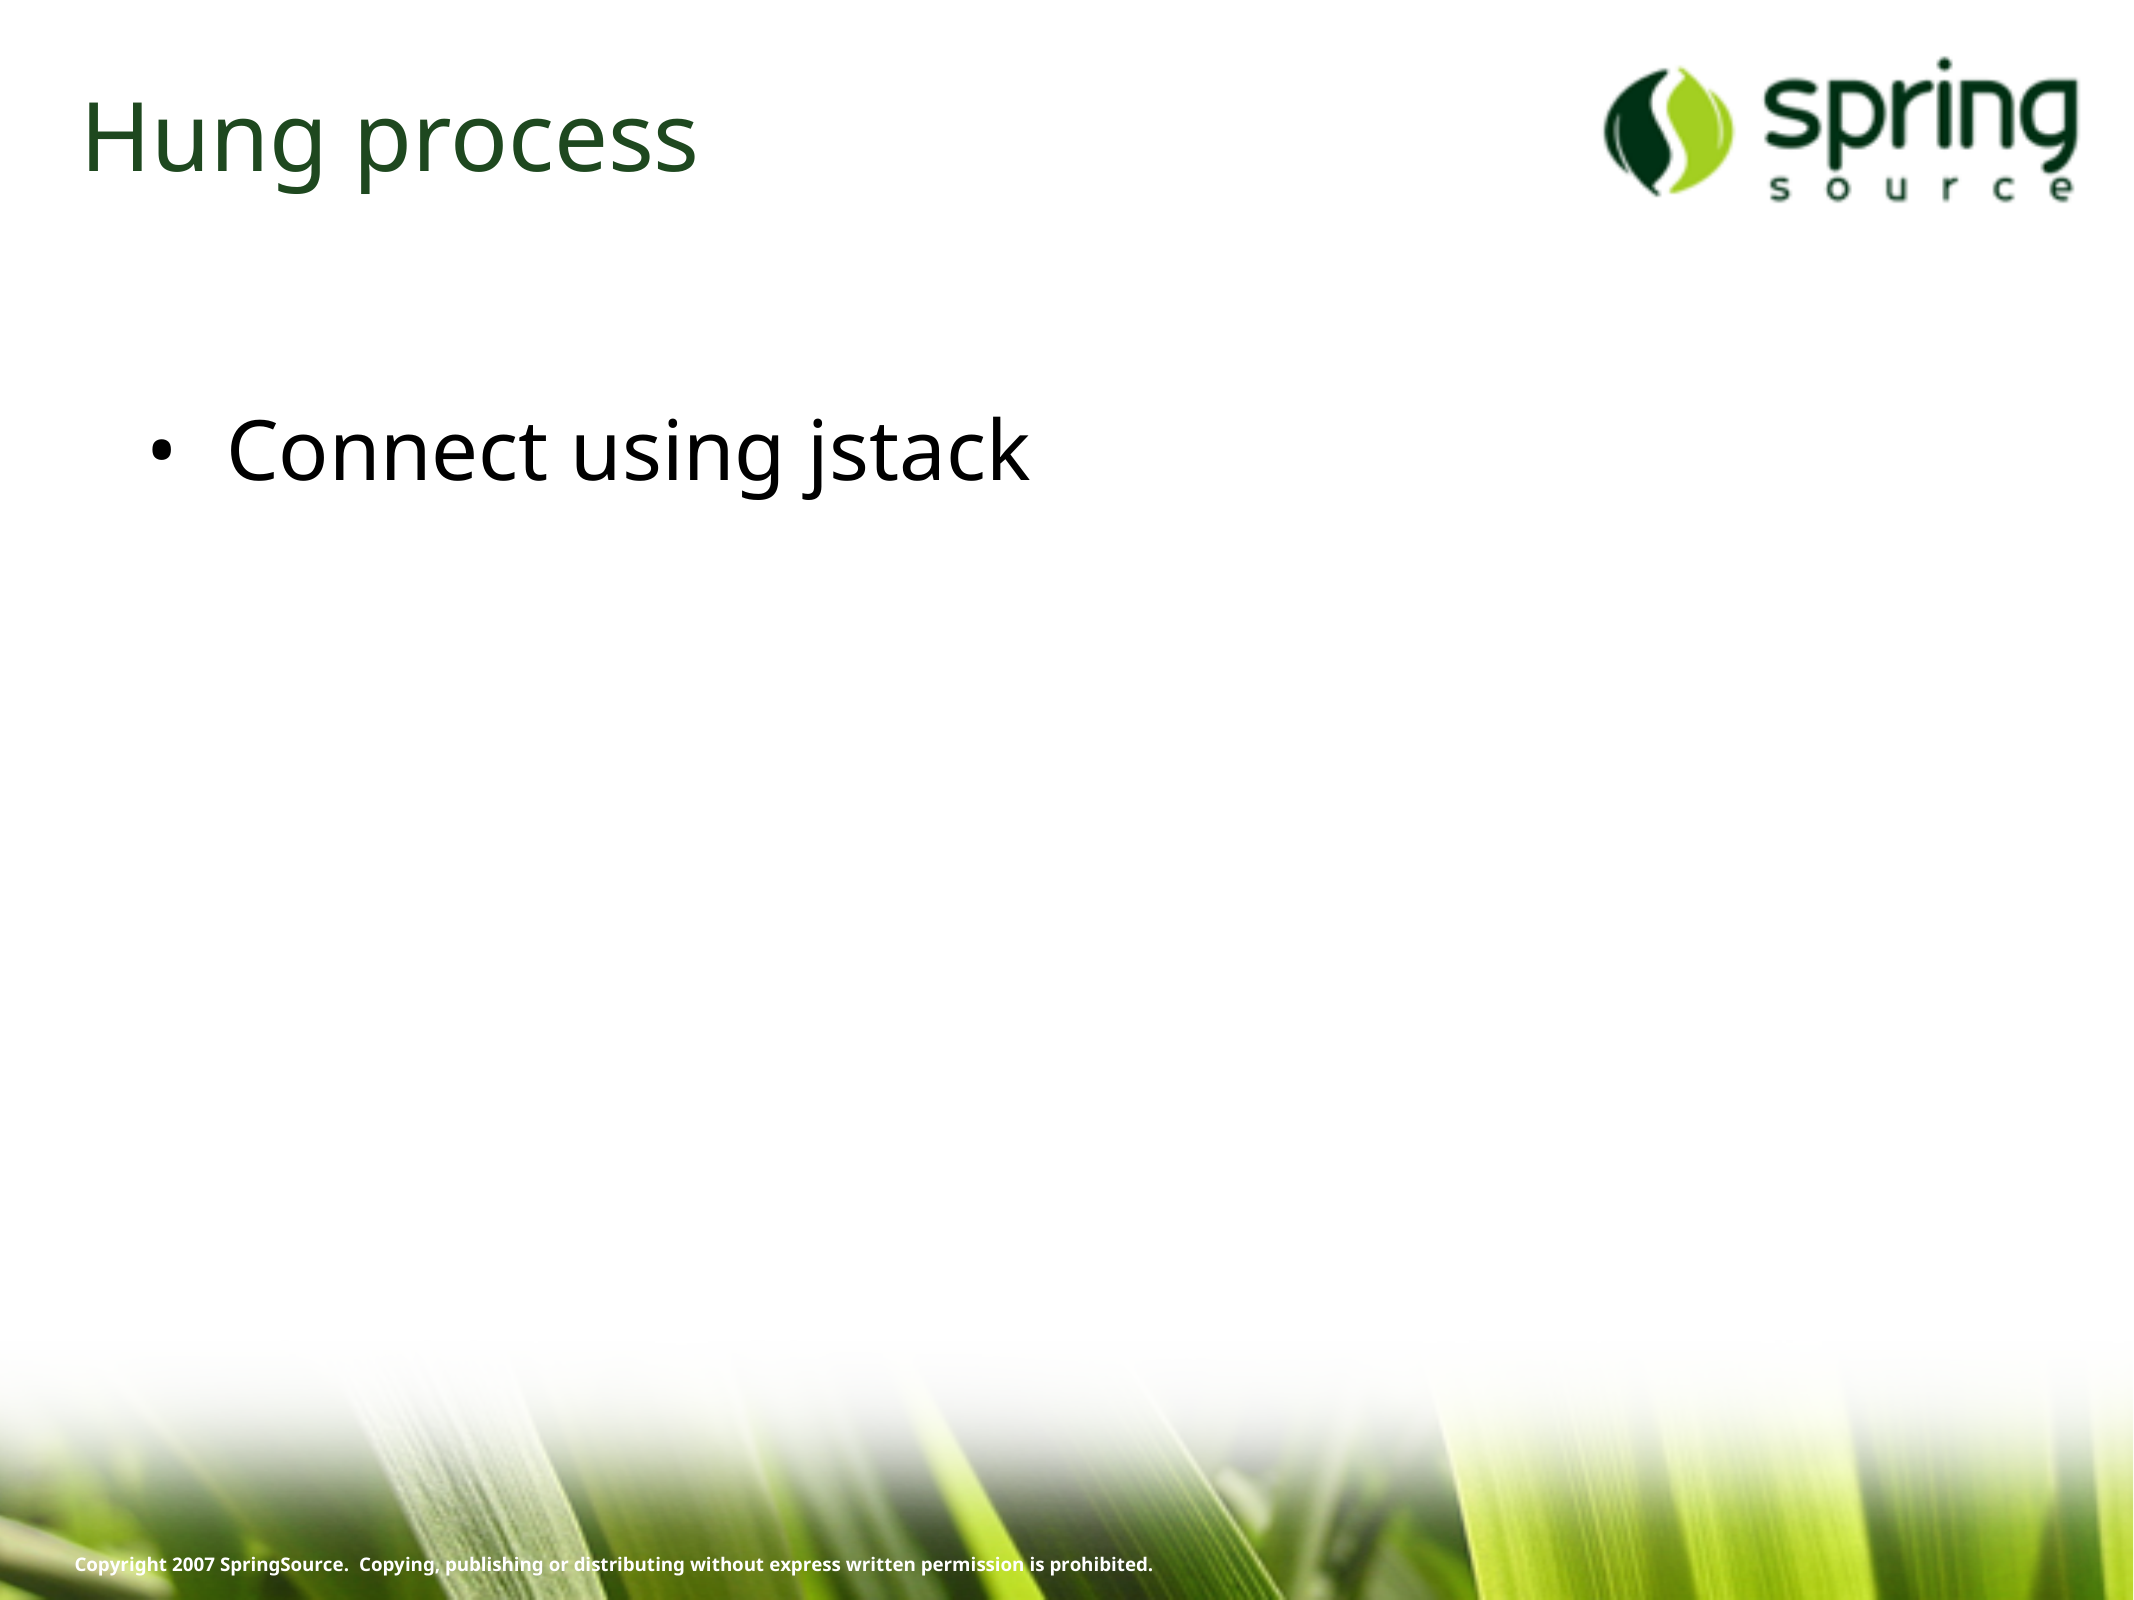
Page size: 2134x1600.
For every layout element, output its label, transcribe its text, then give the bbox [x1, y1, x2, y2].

picture [1555, 46, 2134, 224]
picture [0, 1340, 2134, 1600]
title Hung process [80, 16, 1548, 253]
list Connect using jstack [146, 391, 1982, 1319]
